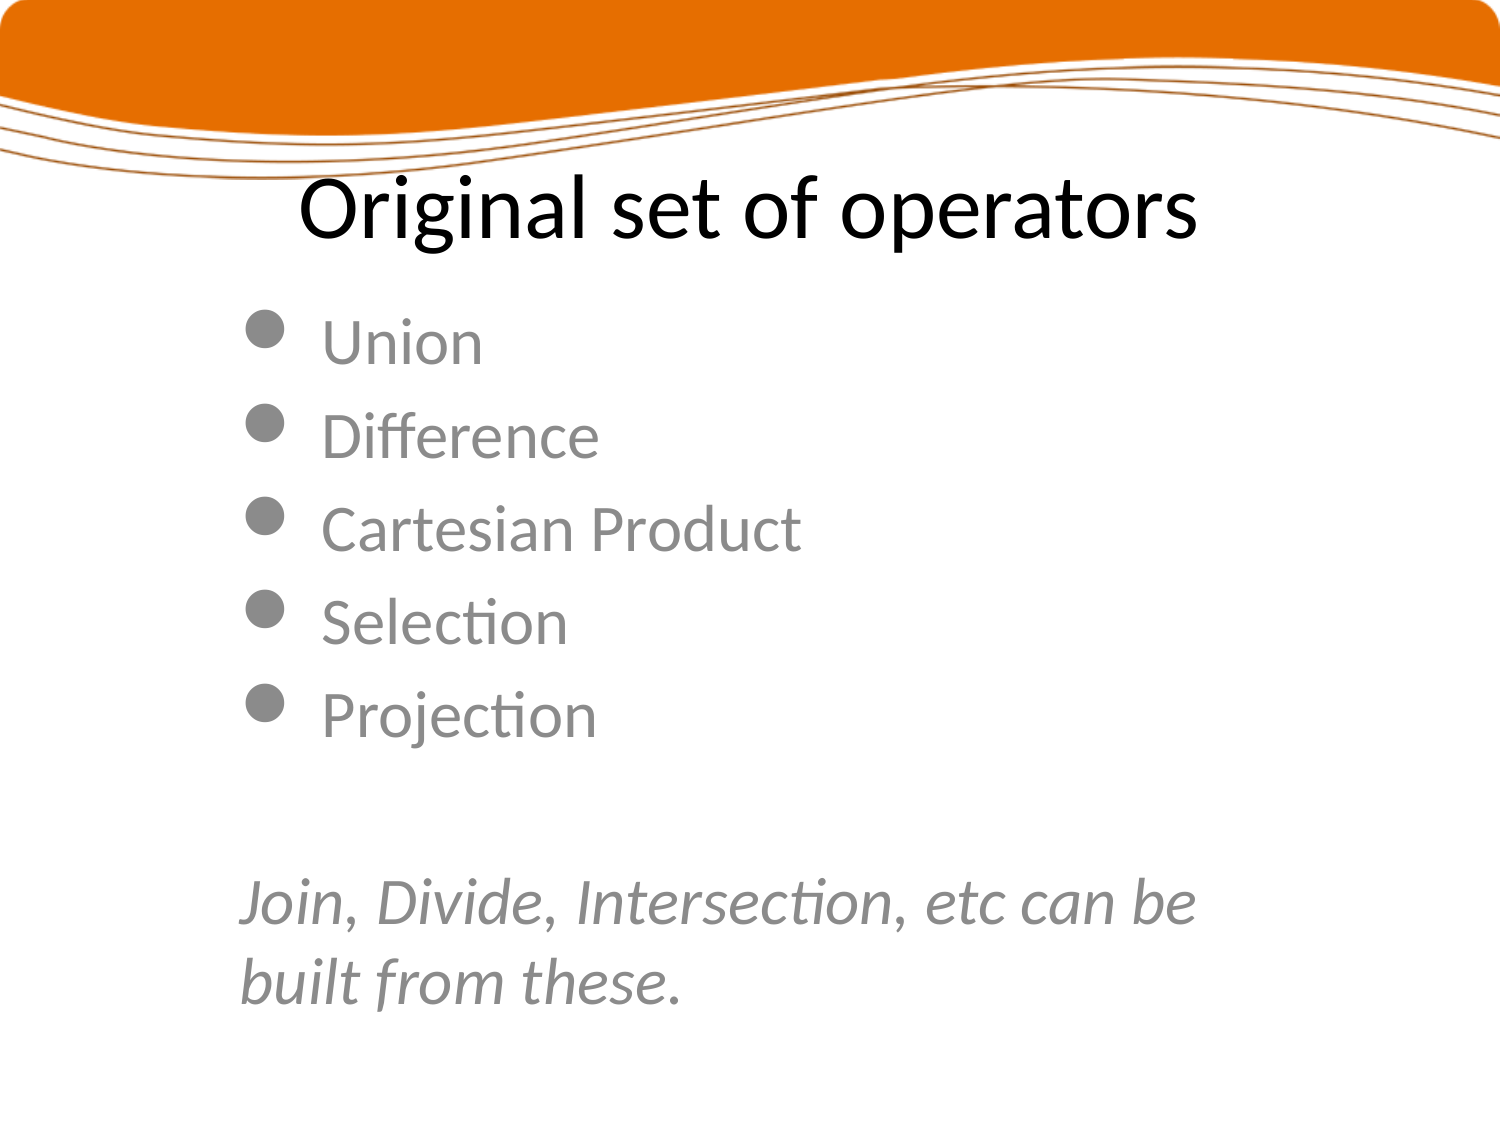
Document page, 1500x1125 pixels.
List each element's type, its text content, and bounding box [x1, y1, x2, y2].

picture [0, 0, 1500, 180]
text_box Original set of operators [75, 125, 1425, 279]
text_box Union Difference Cartesian Product Selection Projection Join, Divide, Intersection, etc can be built from these. [225, 290, 1275, 988]
